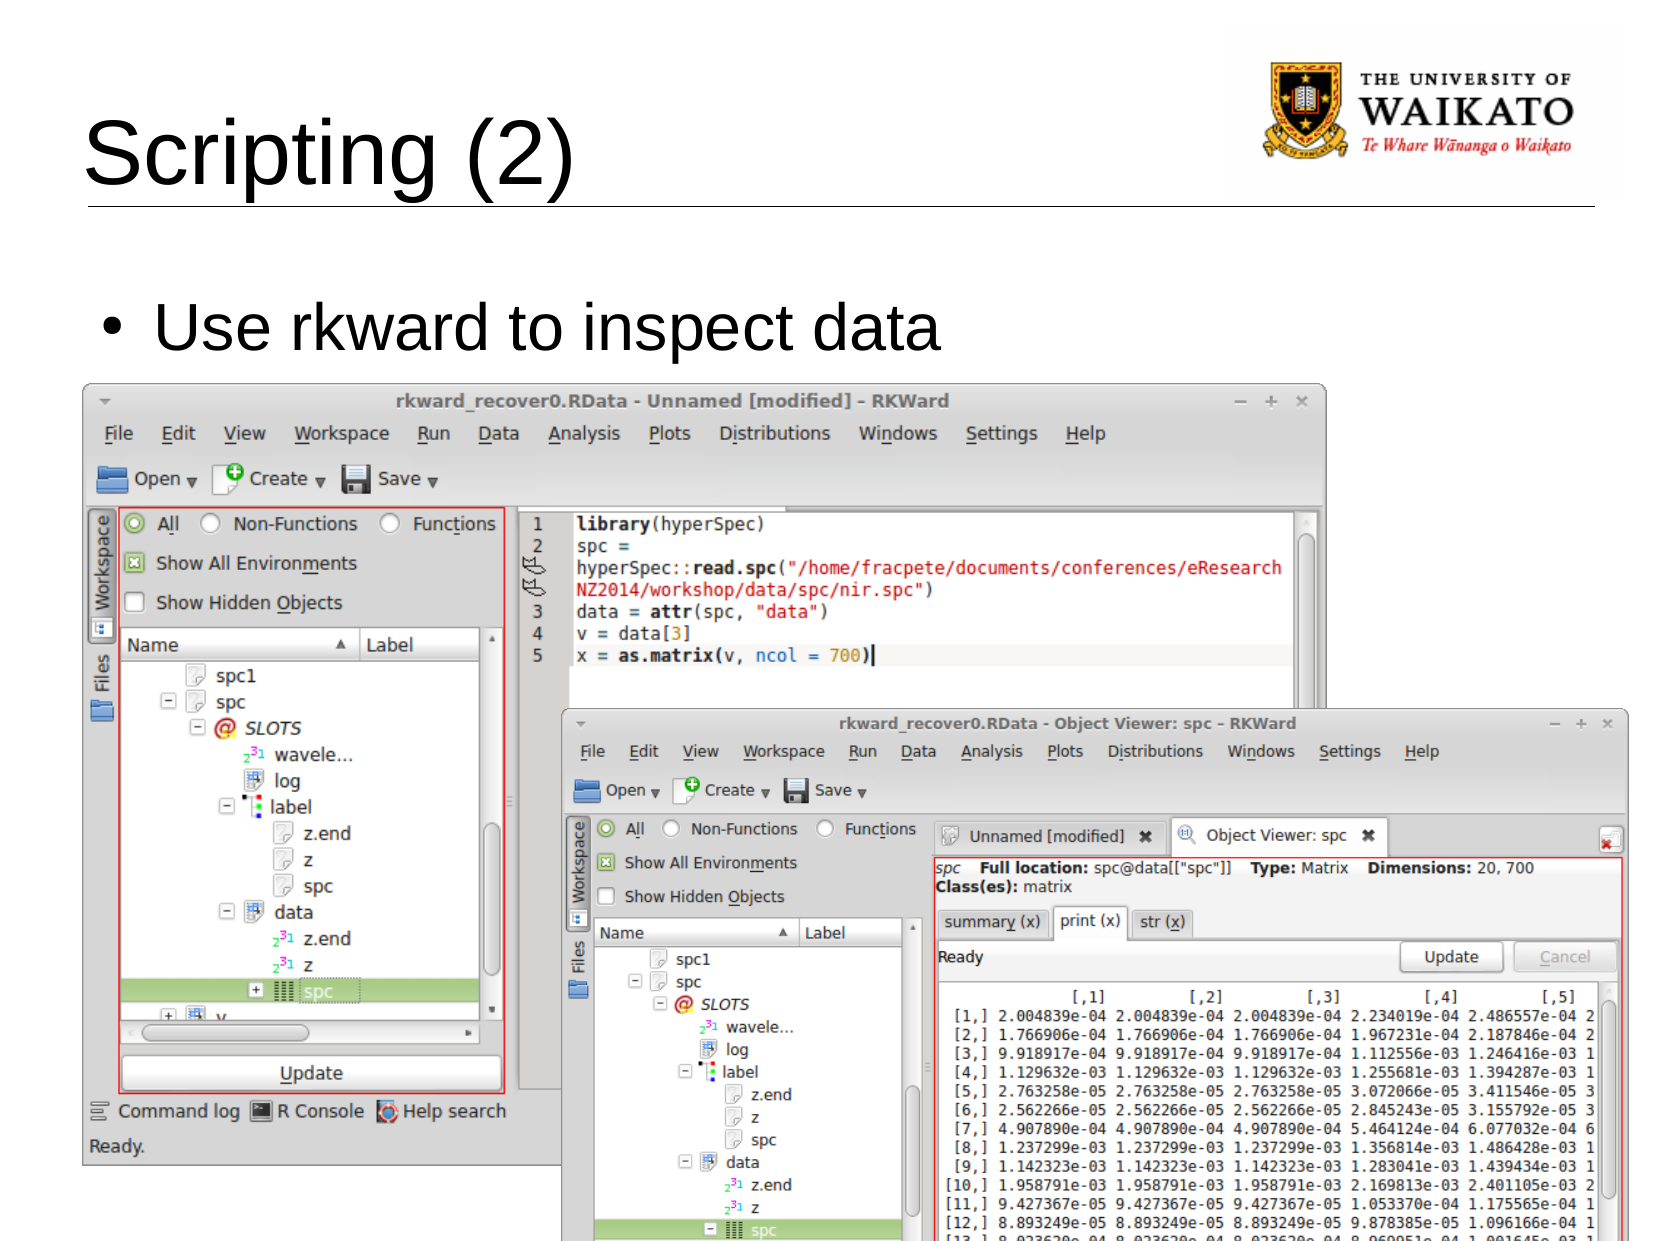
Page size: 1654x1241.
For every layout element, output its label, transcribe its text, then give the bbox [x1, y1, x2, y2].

title Scripting (2) [82, 49, 1571, 257]
picture [82, 383, 1629, 1241]
picture [1228, 24, 1619, 201]
list Use rkward to inspect data [82, 290, 1571, 708]
